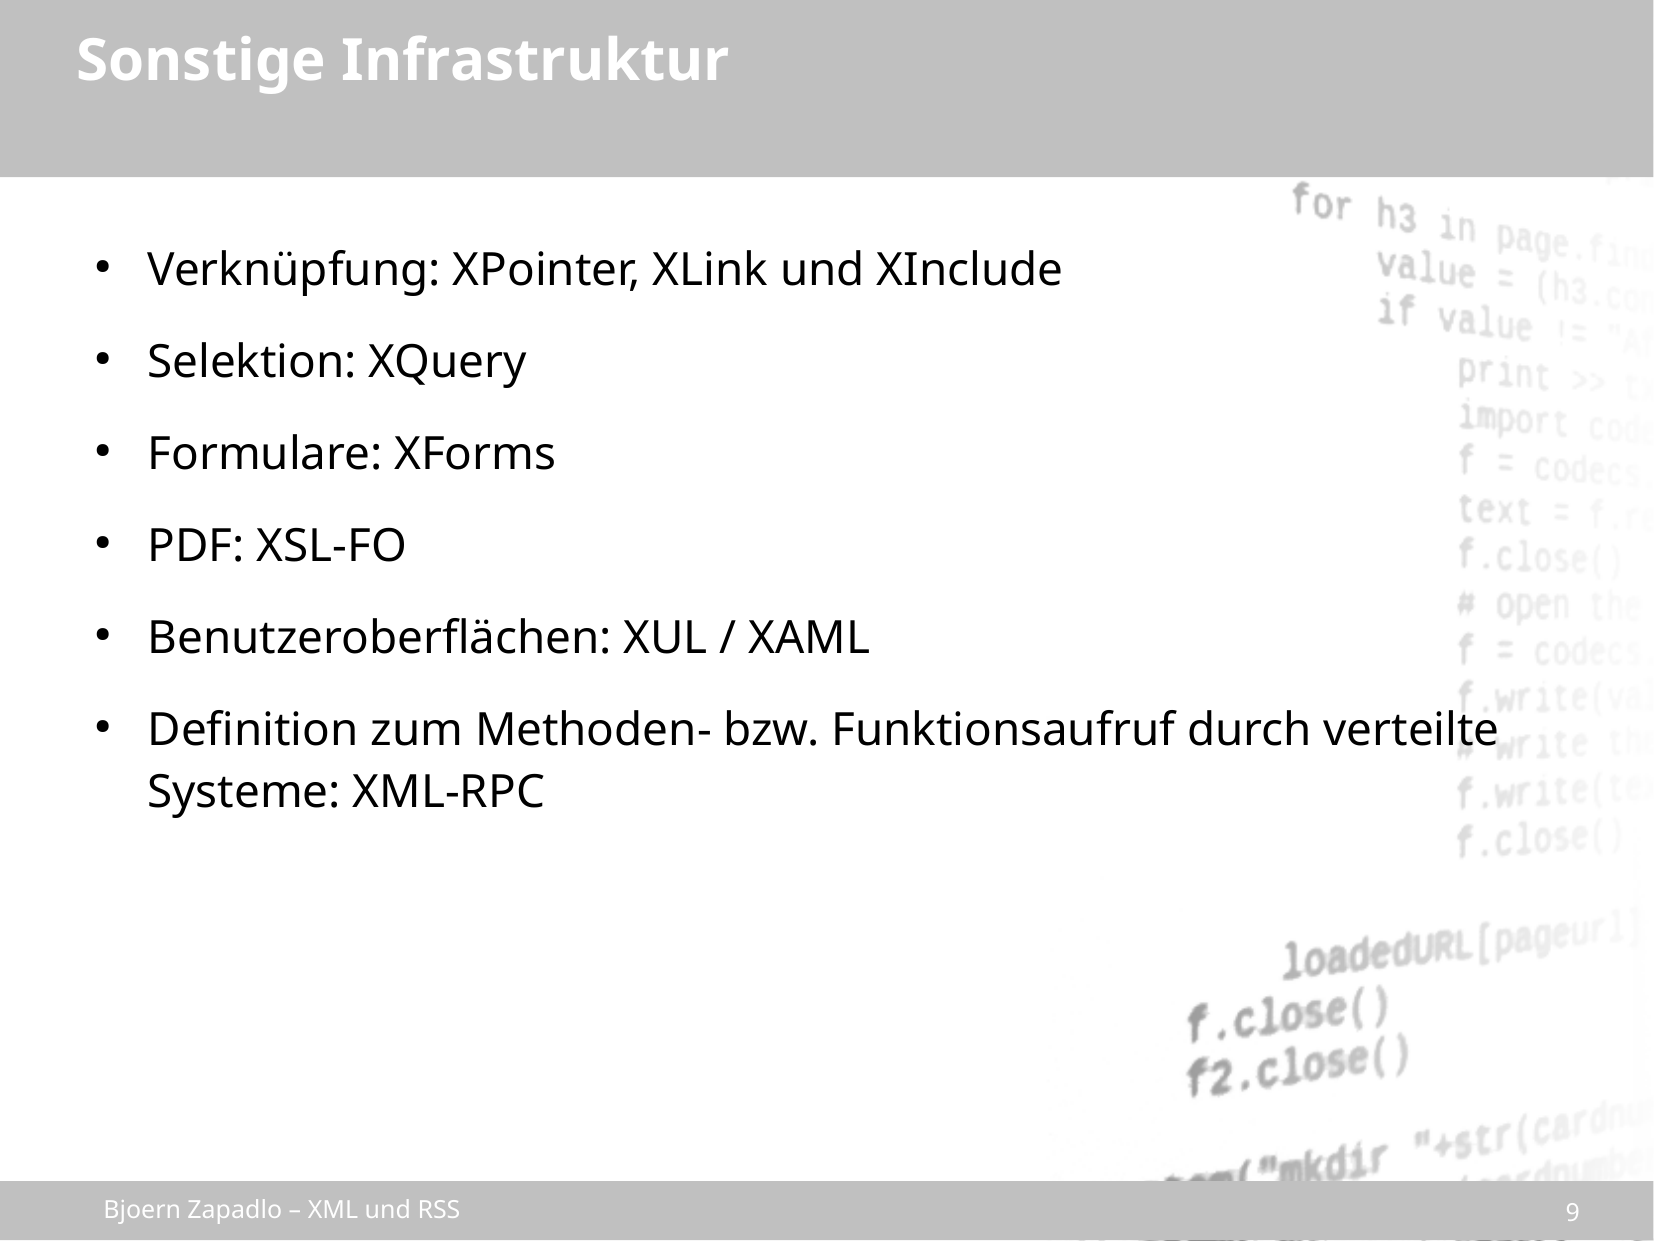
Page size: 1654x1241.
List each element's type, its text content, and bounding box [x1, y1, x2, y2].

picture [0, 178, 1654, 1181]
title Sonstige Infrastruktur [76, 17, 1565, 178]
list Verknüpfung: XPointer, XLink und XInclude Selektion: XQuery Formulare: XForms PDF: XSL-FO Benutzeroberflächen: XUL / XAML Definition zum Methoden- bzw. Funktionsaufruf durch verteilte Systeme: XML-RPC [76, 236, 1566, 1041]
